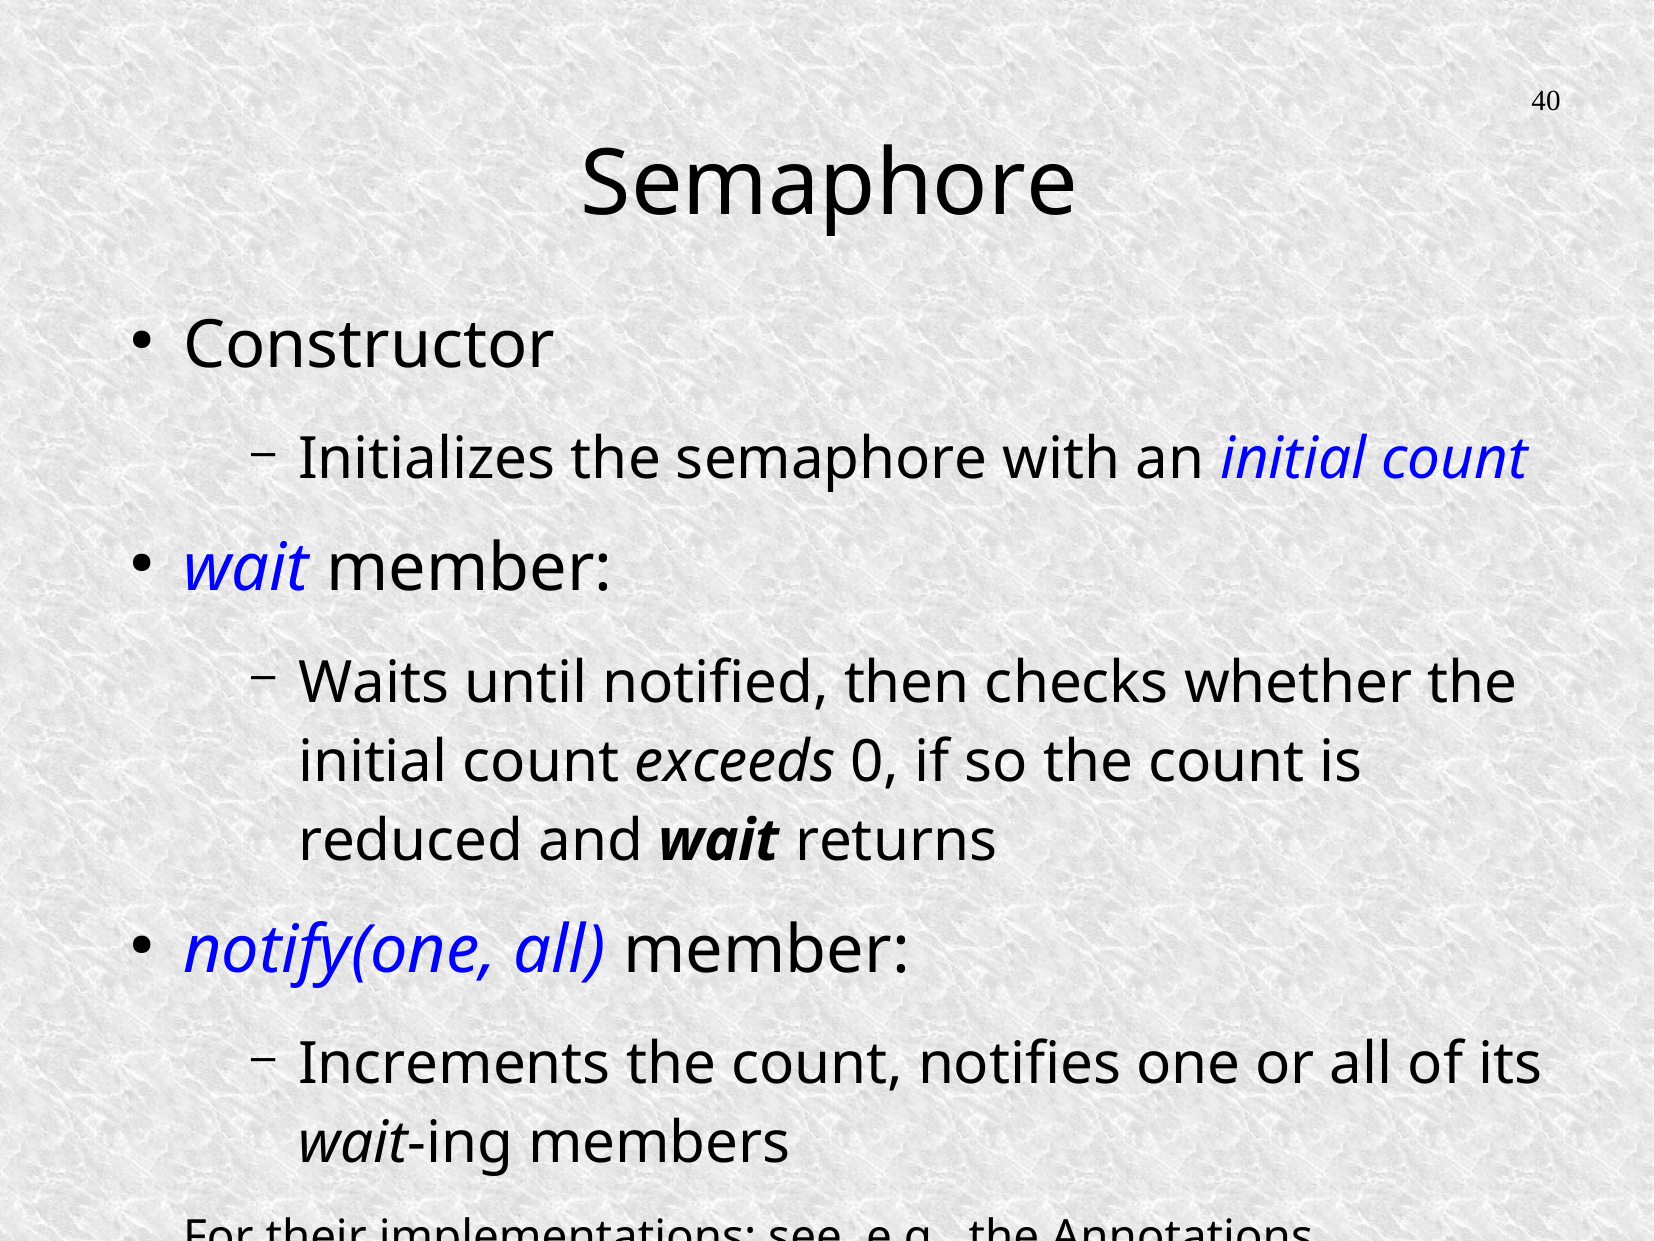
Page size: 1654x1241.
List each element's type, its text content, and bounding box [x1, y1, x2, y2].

picture [290, 1230, 303, 1241]
picture [1241, 1230, 1255, 1241]
title Semaphore [123, 73, 1536, 284]
picture [469, 1217, 989, 1241]
picture [506, 1230, 518, 1241]
picture [480, 1230, 492, 1237]
picture [797, 1230, 809, 1237]
picture [910, 1230, 923, 1241]
picture [701, 1230, 714, 1241]
picture [1116, 1230, 1129, 1241]
picture [1270, 1230, 1283, 1241]
picture [823, 1230, 835, 1237]
picture [1061, 1224, 1071, 1238]
picture [441, 1230, 454, 1241]
picture [290, 1217, 465, 1241]
picture [993, 1230, 1006, 1241]
picture [0, 0, 1654, 1241]
picture [1020, 1230, 1032, 1237]
picture [317, 1230, 329, 1237]
picture [414, 1230, 425, 1241]
picture [213, 1230, 227, 1241]
picture [673, 1230, 687, 1241]
picture [1088, 1230, 1101, 1241]
picture [398, 1230, 410, 1241]
picture [575, 1230, 588, 1241]
picture [1143, 1230, 1157, 1241]
picture [548, 1230, 560, 1237]
list Constructor Initializes the semaphore with an initial count wait member: Waits until notified, then checks whether the initial count exceeds 0, if so the count is reduced and wait returns notify(one, all) member: Increments the count, notifies one or all of its wait-ing members For their implementations: see, e.g., the Annotations [112, 296, 1569, 1217]
picture [873, 1230, 885, 1237]
picture [522, 1230, 533, 1241]
